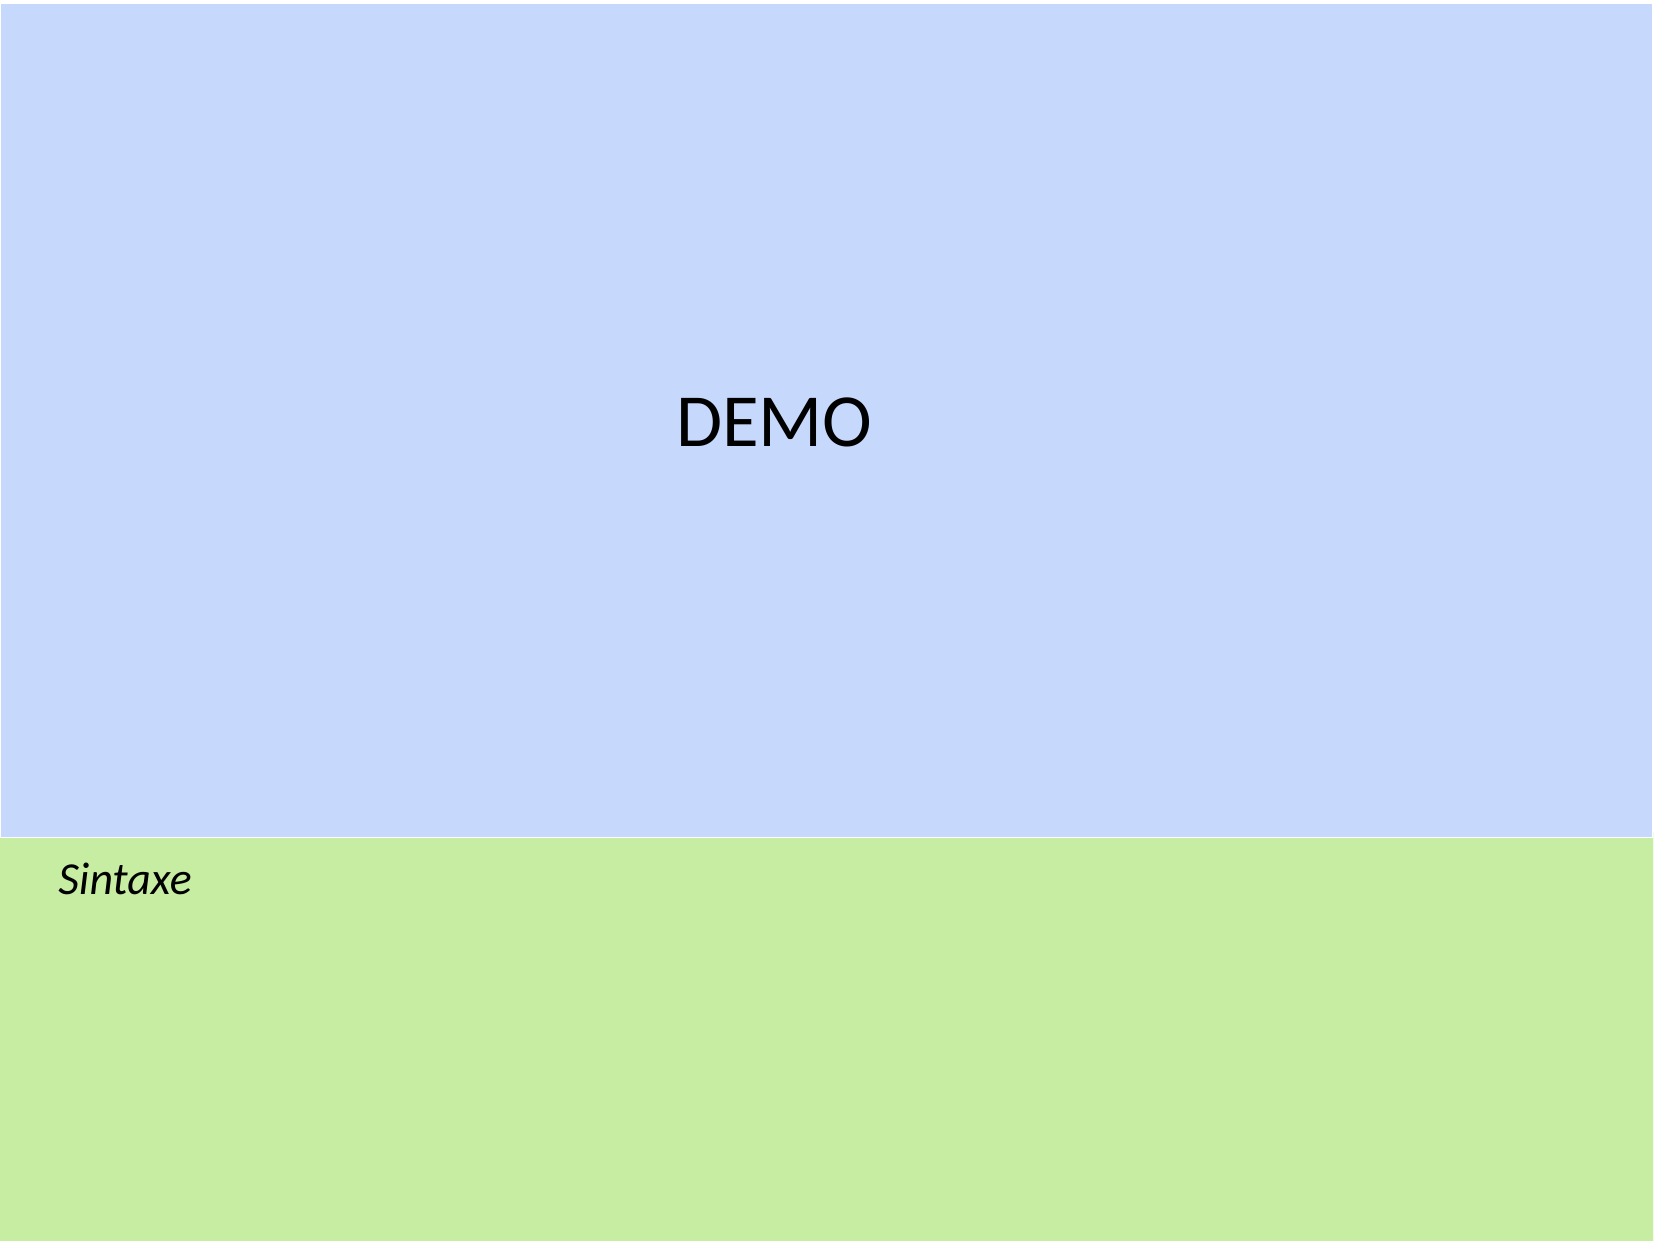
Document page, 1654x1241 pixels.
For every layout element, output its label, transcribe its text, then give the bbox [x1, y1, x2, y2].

text_box Sintaxe [43, 852, 377, 914]
text_box DEMO [661, 382, 898, 473]
